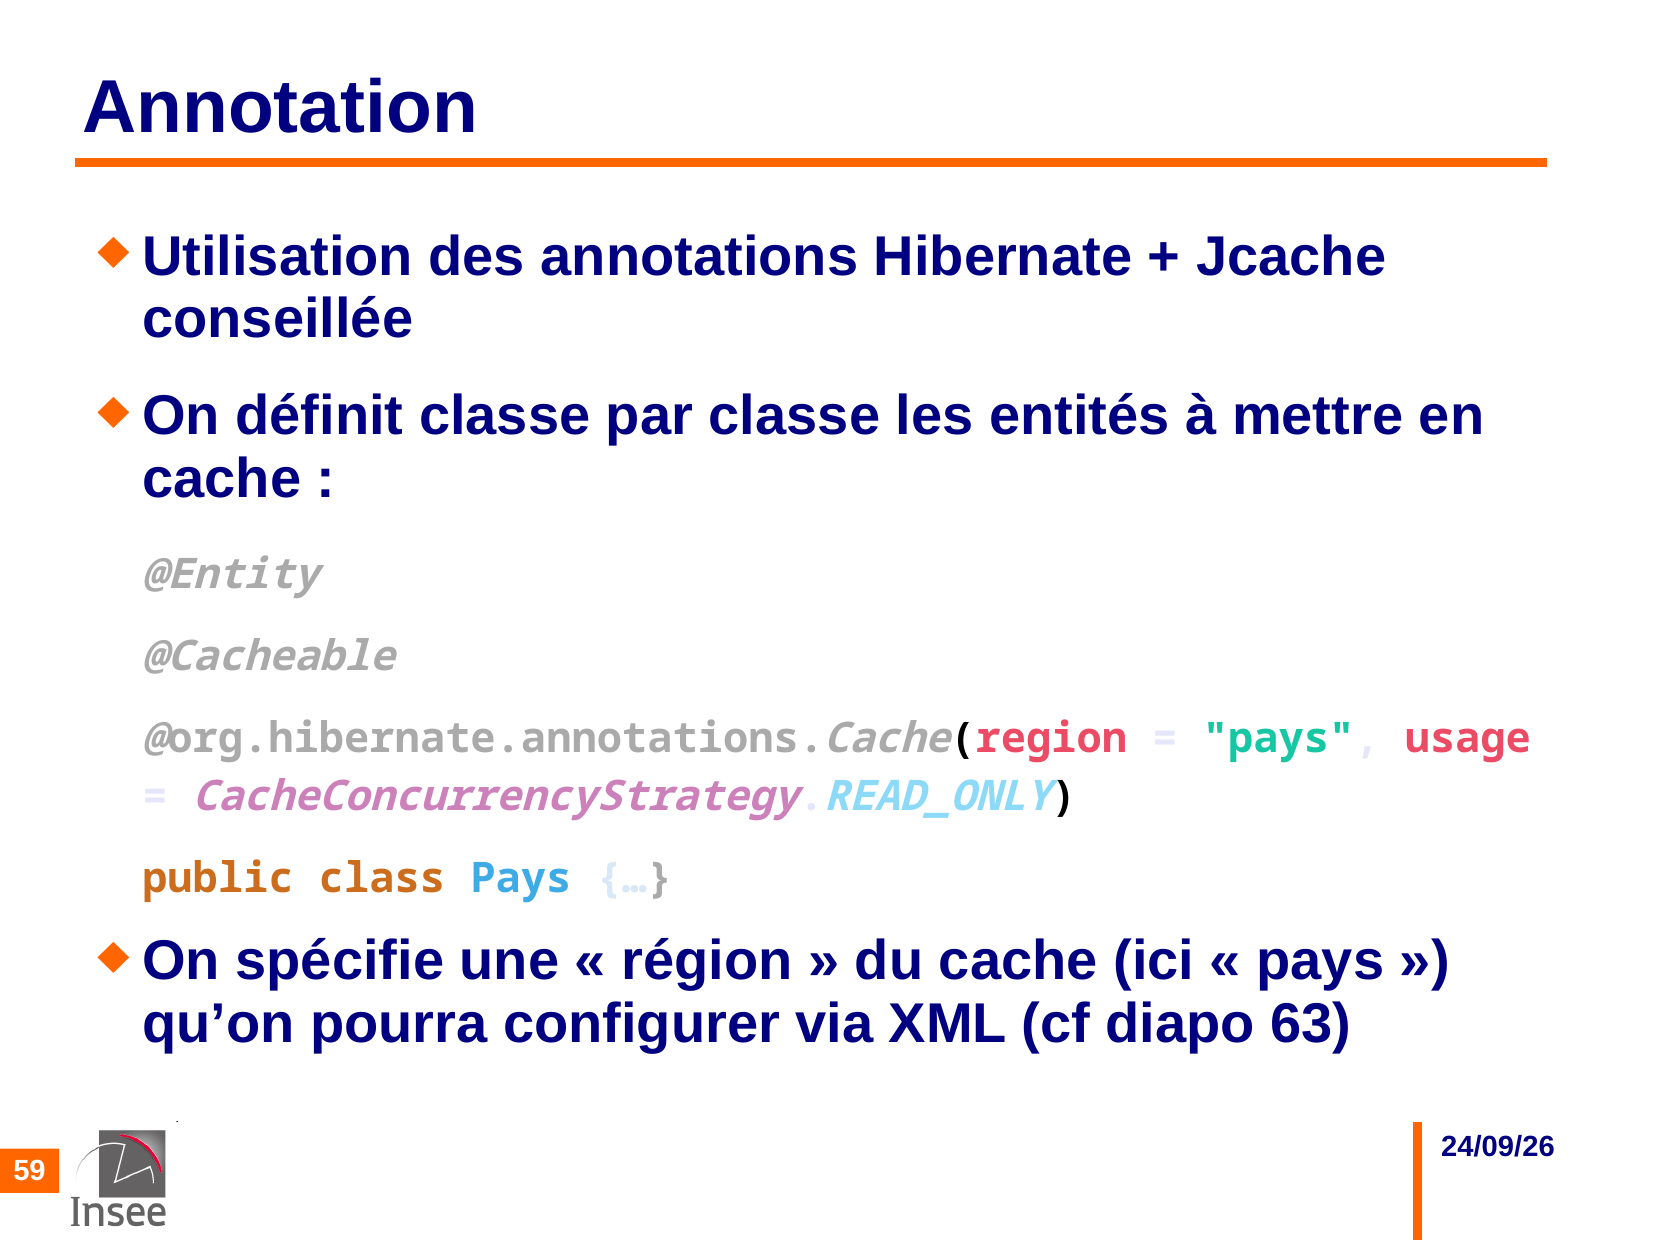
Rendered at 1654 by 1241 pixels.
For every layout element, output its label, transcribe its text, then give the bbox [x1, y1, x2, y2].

list Utilisation des annotations Hibernate + Jcache conseillée On définit classe par classe les entités à mettre en cache : @Entity @Cacheable @org.hibernate.annotations.Cache(region = "pays", usage = CacheConcurrencyStrategy.READ_ONLY) public class Pays {…} On spécifie une « région » du cache (ici « pays ») qu’on pourra configurer via XML (cf diapo 63) [82, 224, 1571, 1063]
picture [62, 1121, 178, 1241]
title Annotation [82, 49, 1619, 163]
